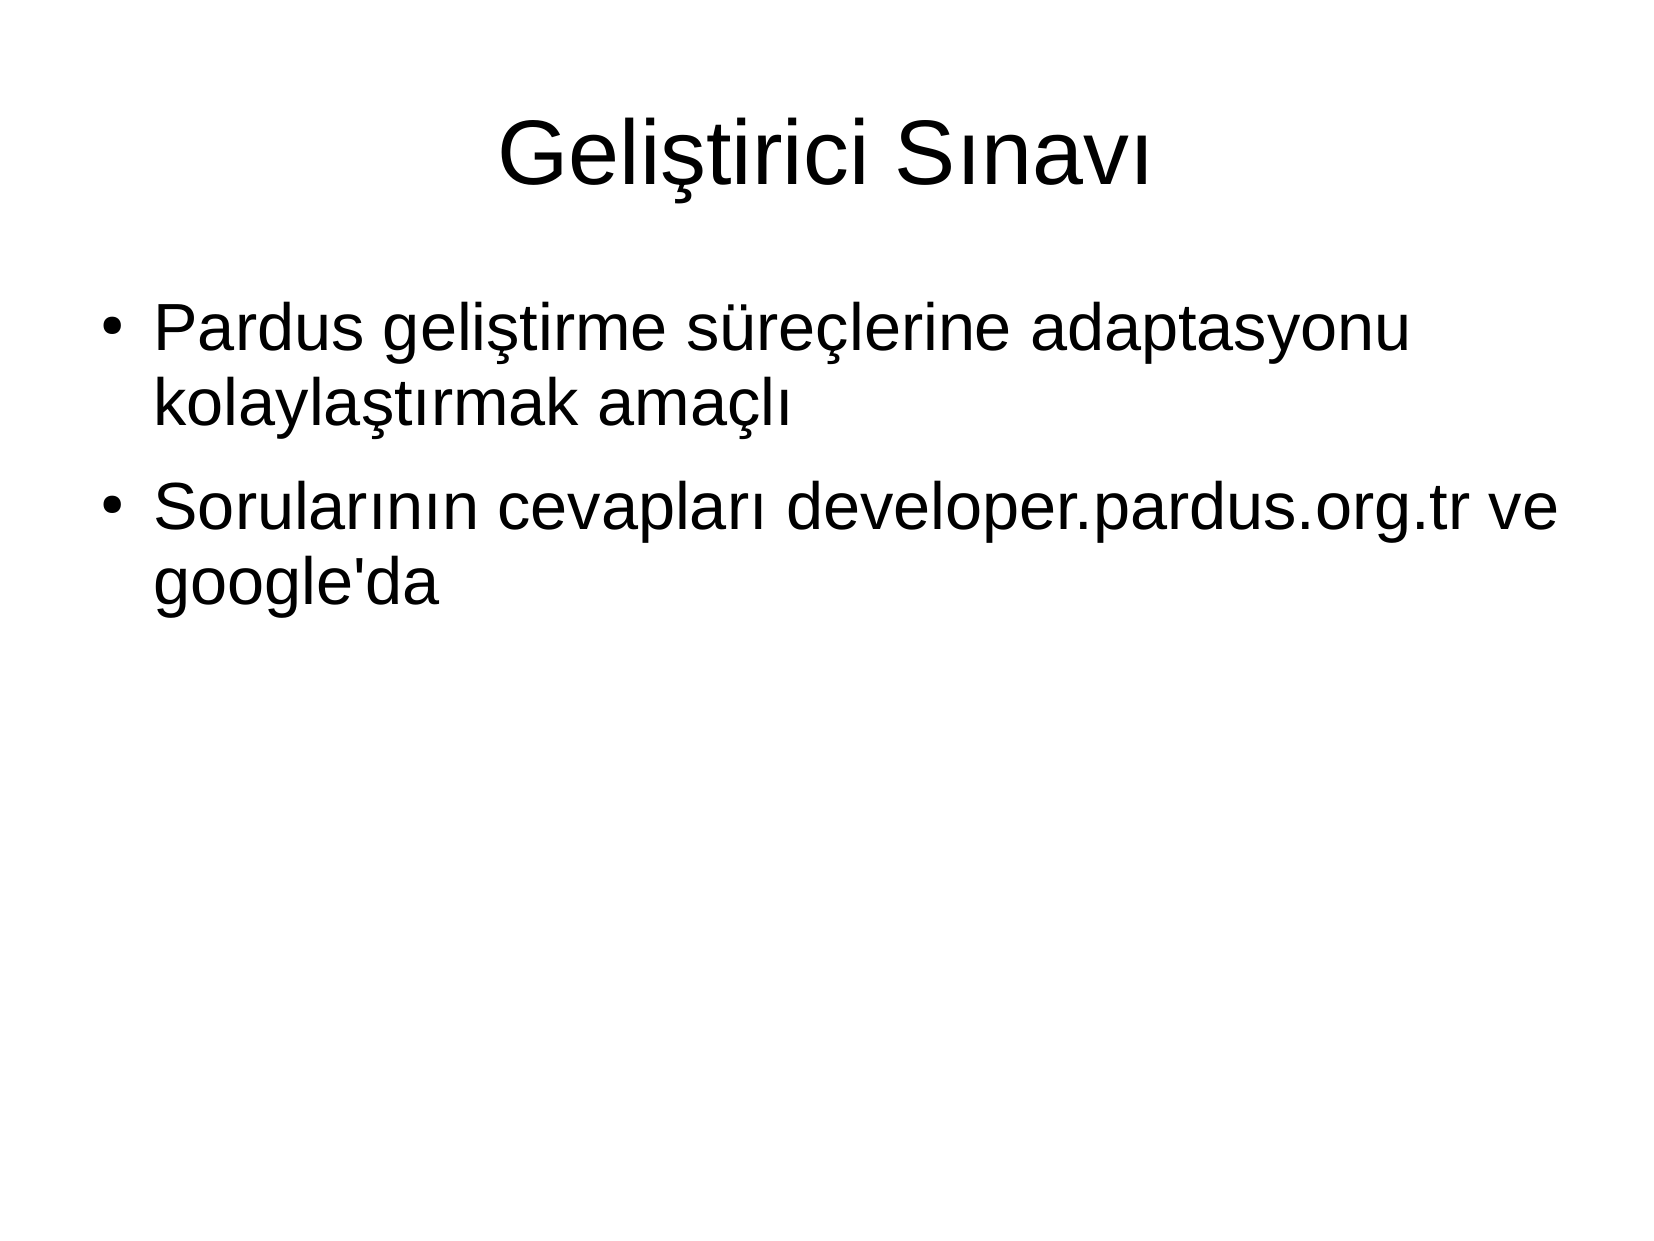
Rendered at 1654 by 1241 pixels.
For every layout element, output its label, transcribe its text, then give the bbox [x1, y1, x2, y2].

title Geliştirici Sınavı [82, 49, 1571, 257]
list Pardus geliştirme süreçlerine adaptasyonu kolaylaştırmak amaçlı Sorularının cevapları developer.pardus.org.tr ve google'da [82, 290, 1571, 1109]
